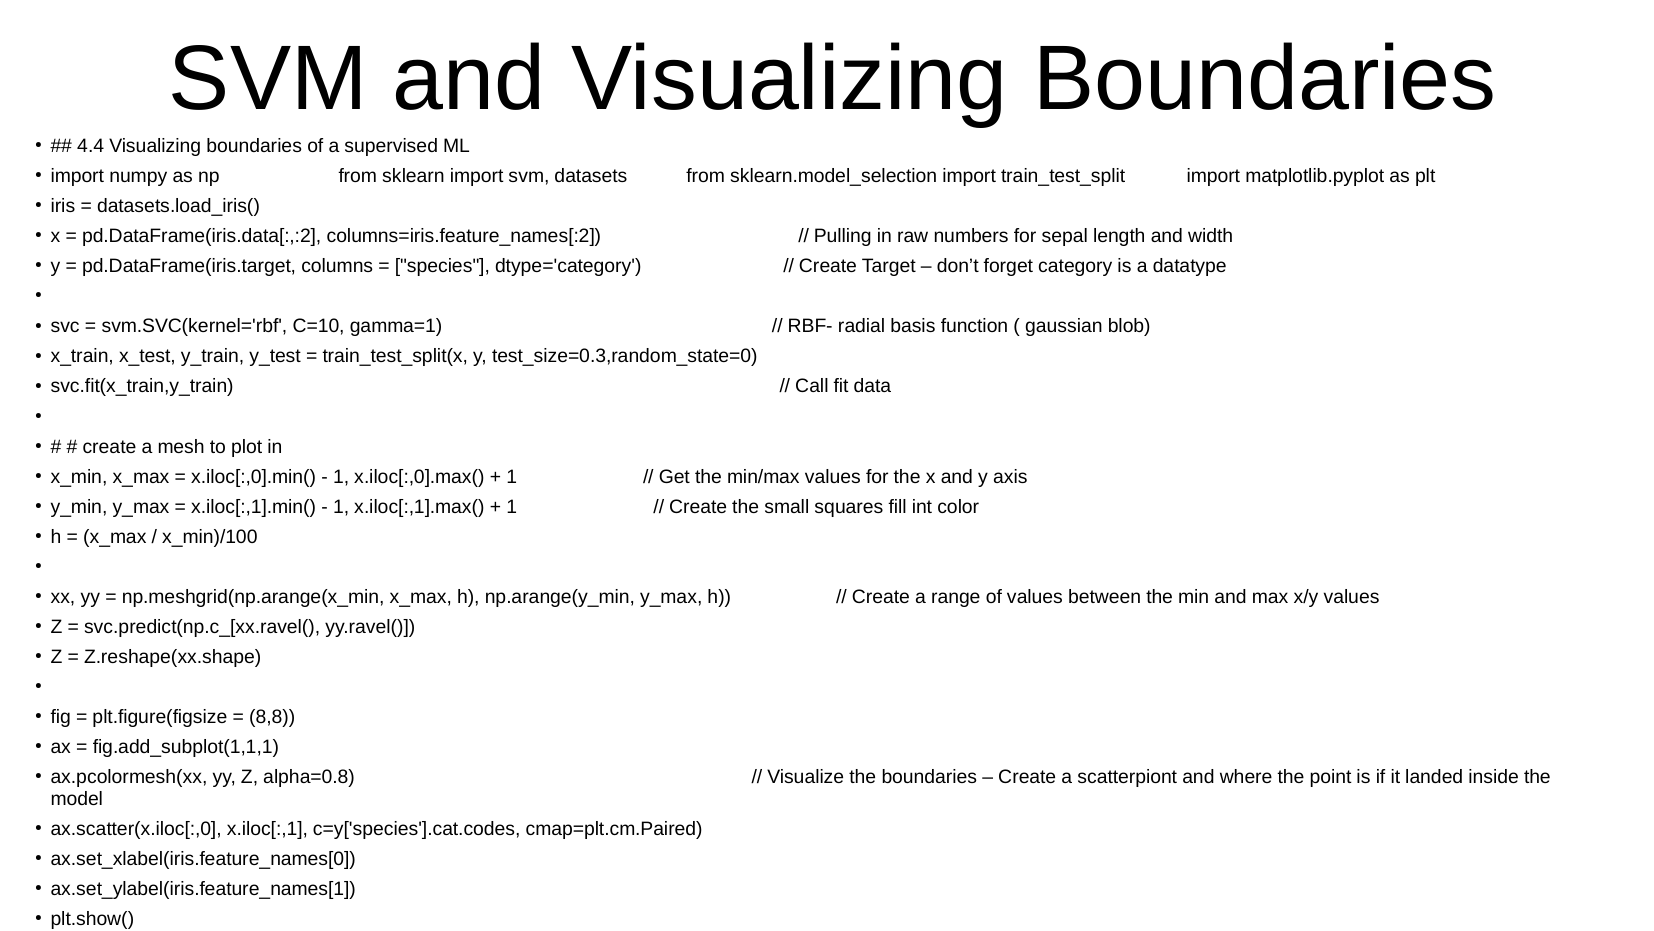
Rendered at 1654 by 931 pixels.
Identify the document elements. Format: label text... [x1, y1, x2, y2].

list ## 4.4 Visualizing boundaries of a supervised ML import numpy as np from sklearn import svm, datasets from sklearn.model_selection import train_test_split import matplotlib.pyplot as plt iris = datasets.load_iris() x = pd.DataFrame(iris.data[:,:2], columns=iris.feature_names[:2]) // Pulling in raw numbers for sepal length and width y = pd.DataFrame(iris.target, columns = ["species"], dtype='category') // Create Target – don’t forget category is a datatype svc = svm.SVC(kernel='rbf', C=10, gamma=1) // RBF- radial basis function ( gaussian blob) x_train, x_test, y_train, y_test = train_test_split(x, y, test_size=0.3,random_state=0) svc.fit(x_train,y_train) // Call fit data # # create a mesh to plot in x_min, x_max = x.iloc[:,0].min() - 1, x.iloc[:,0].max() + 1 // Get the min/max values for the x and y axis y_min, y_max = x.iloc[:,1].min() - 1, x.iloc[:,1].max() + 1 // Create the small squares fill int color h = (x_max / x_min)/100 xx, yy = np.meshgrid(np.arange(x_min, x_max, h), np.arange(y_min, y_max, h)) // Create a range of values between the min and max x/y values Z = svc.predict(np.c_[xx.ravel(), yy.ravel()]) Z = Z.reshape(xx.shape) fig = plt.figure(figsize = (8,8)) ax = fig.add_subplot(1,1,1) ax.pcolormesh(xx, yy, Z, alpha=0.8) // Visualize the boundaries – Create a scatterpiont and where the point is if it landed inside the model ax.scatter(x.iloc[:,0], x.iloc[:,1], c=y['species'].cat.codes, cmap=plt.cm.Paired) ax.set_xlabel(iris.feature_names[0]) ax.set_ylabel(iris.feature_names[1]) plt.show() [30, 135, 1571, 931]
title SVM and Visualizing Boundaries [90, 0, 1579, 156]
